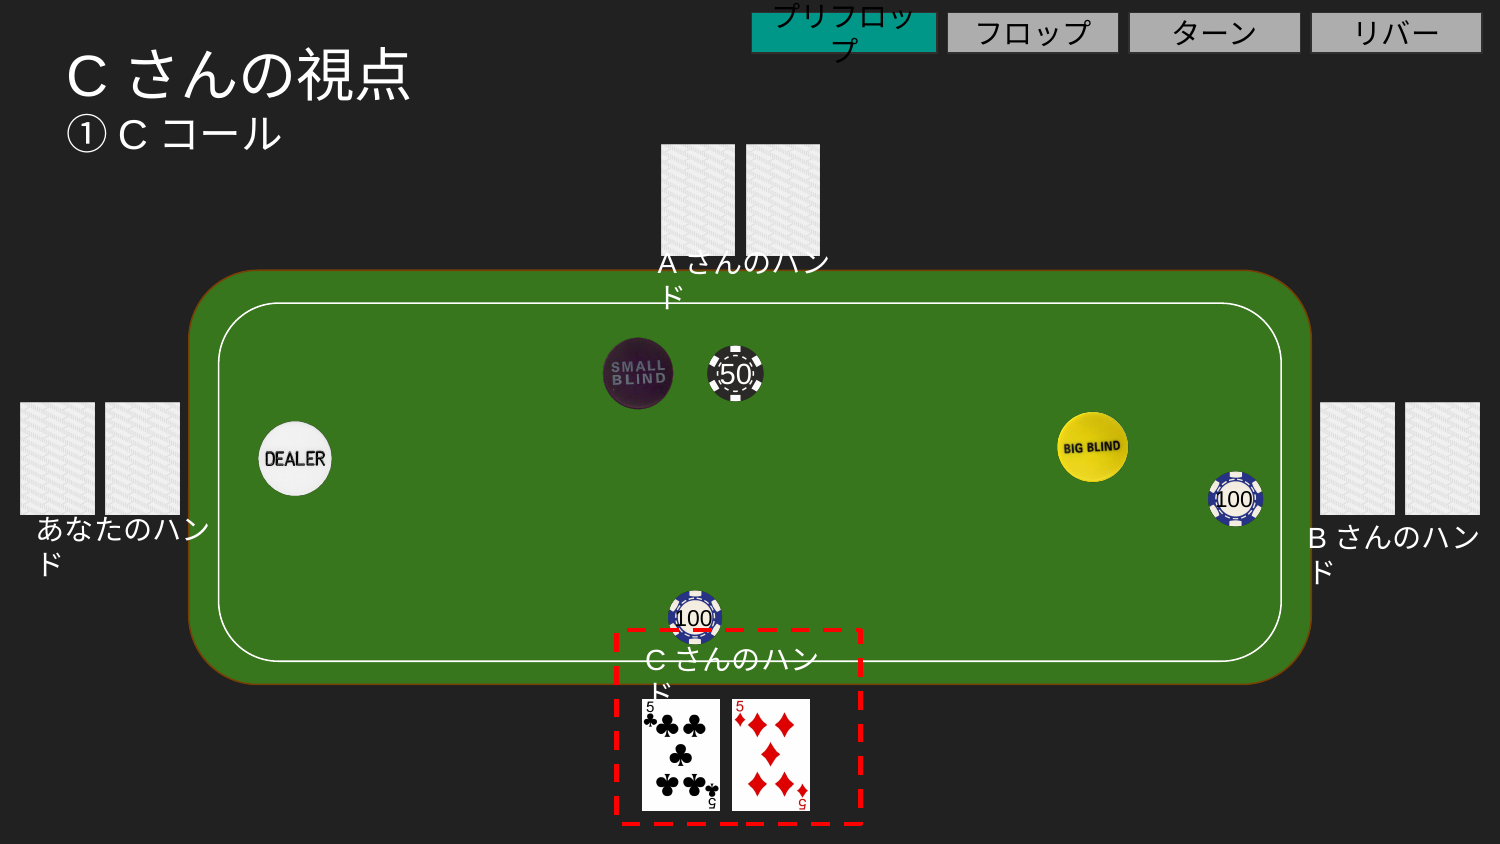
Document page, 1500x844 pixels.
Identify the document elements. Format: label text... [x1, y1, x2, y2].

picture [1207, 470, 1264, 478]
picture [667, 638, 723, 646]
picture [20, 402, 95, 515]
text_box 100 [659, 596, 733, 638]
text_box [188, 270, 1312, 685]
picture [1207, 519, 1264, 527]
text_box リバー [1311, 12, 1483, 54]
picture [1320, 402, 1395, 515]
picture [661, 144, 735, 256]
text_box 50 [704, 353, 779, 394]
picture [667, 589, 723, 596]
picture [698, 336, 773, 411]
picture [732, 699, 810, 811]
picture [601, 336, 675, 411]
text_box フロップ [947, 12, 1119, 54]
picture [1405, 402, 1480, 515]
picture [105, 402, 180, 515]
text_box Cさんのハンド [630, 656, 847, 697]
text_box プリフロップ [865, 12, 881, 23]
text_box あなたのハンド [20, 526, 237, 567]
text_box プリフロップ [751, 12, 937, 54]
title Cさんの視点 ①Cコール [51, 23, 1449, 117]
text_box ターン [1129, 12, 1301, 54]
picture [746, 144, 820, 256]
text_box Bさんのハンド [1292, 534, 1500, 575]
picture [258, 421, 332, 496]
text_box Aさんのハンド [642, 259, 859, 300]
picture [1055, 410, 1130, 484]
text_box 100 [1199, 478, 1274, 519]
picture [642, 699, 720, 811]
